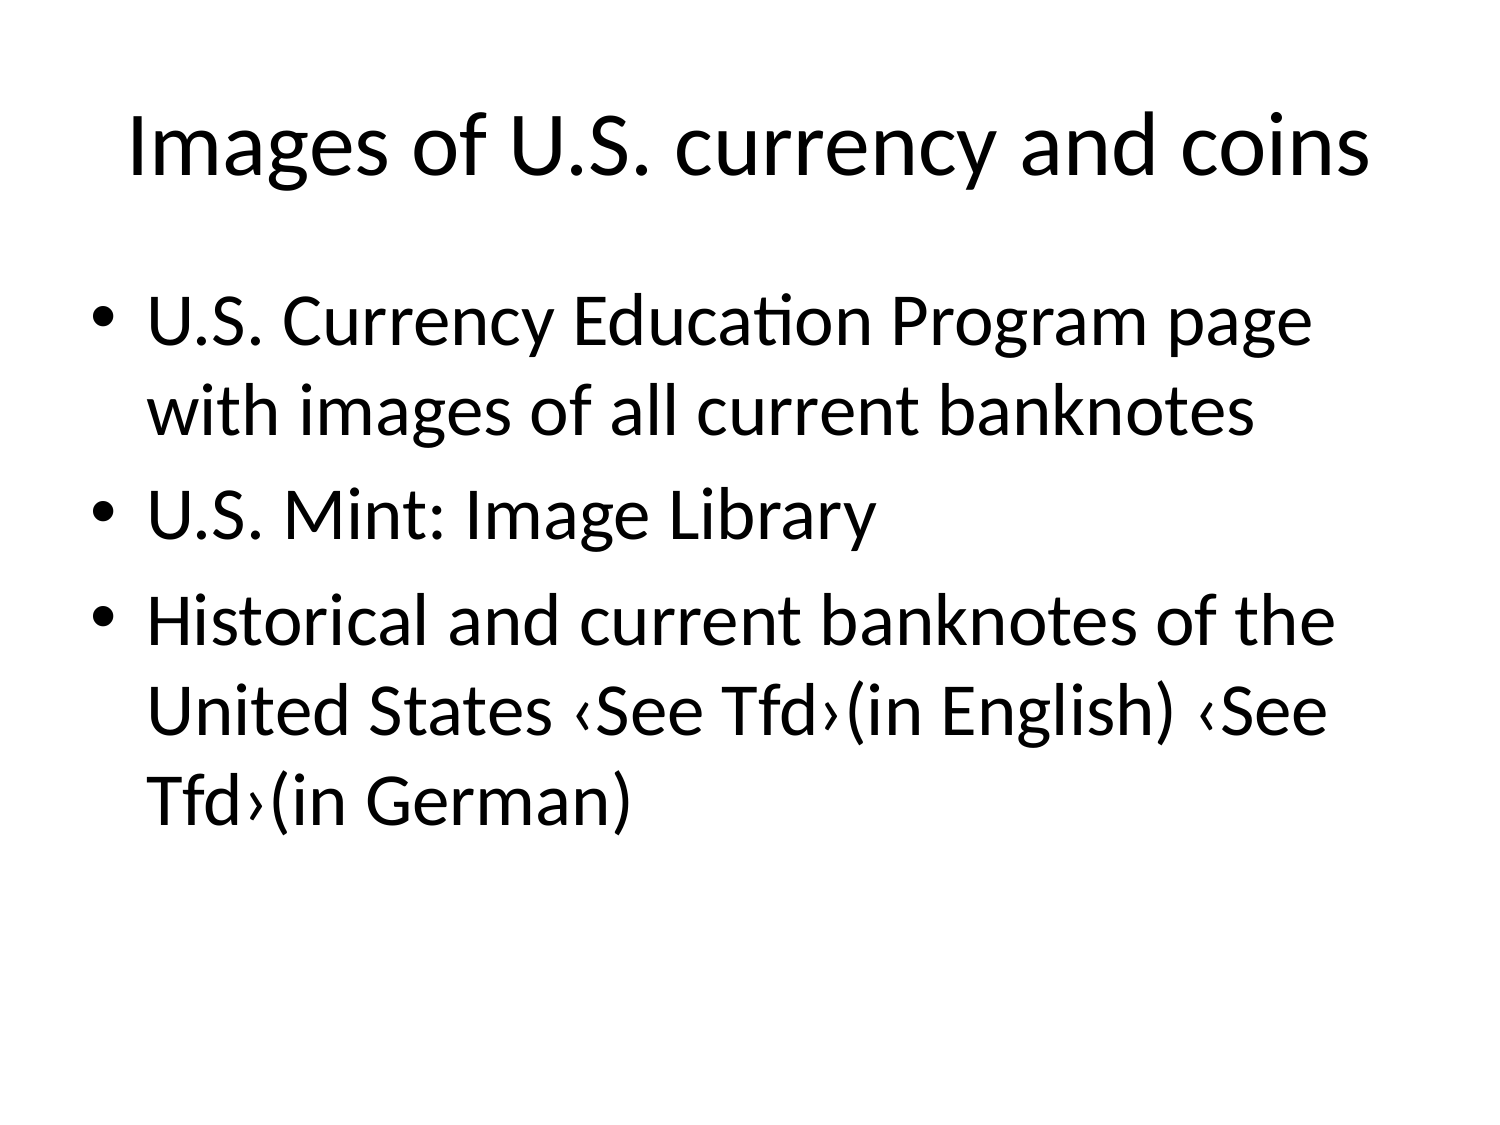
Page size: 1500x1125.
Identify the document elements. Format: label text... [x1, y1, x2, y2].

title Images of U.S. currency and coins [75, 45, 1425, 233]
list U.S. Currency Education Program page with images of all current banknotes U.S. Mint: Image Library Historical and current banknotes of the United States ‹See Tfd›(in English) ‹See Tfd›(in German) [75, 262, 1425, 1005]
